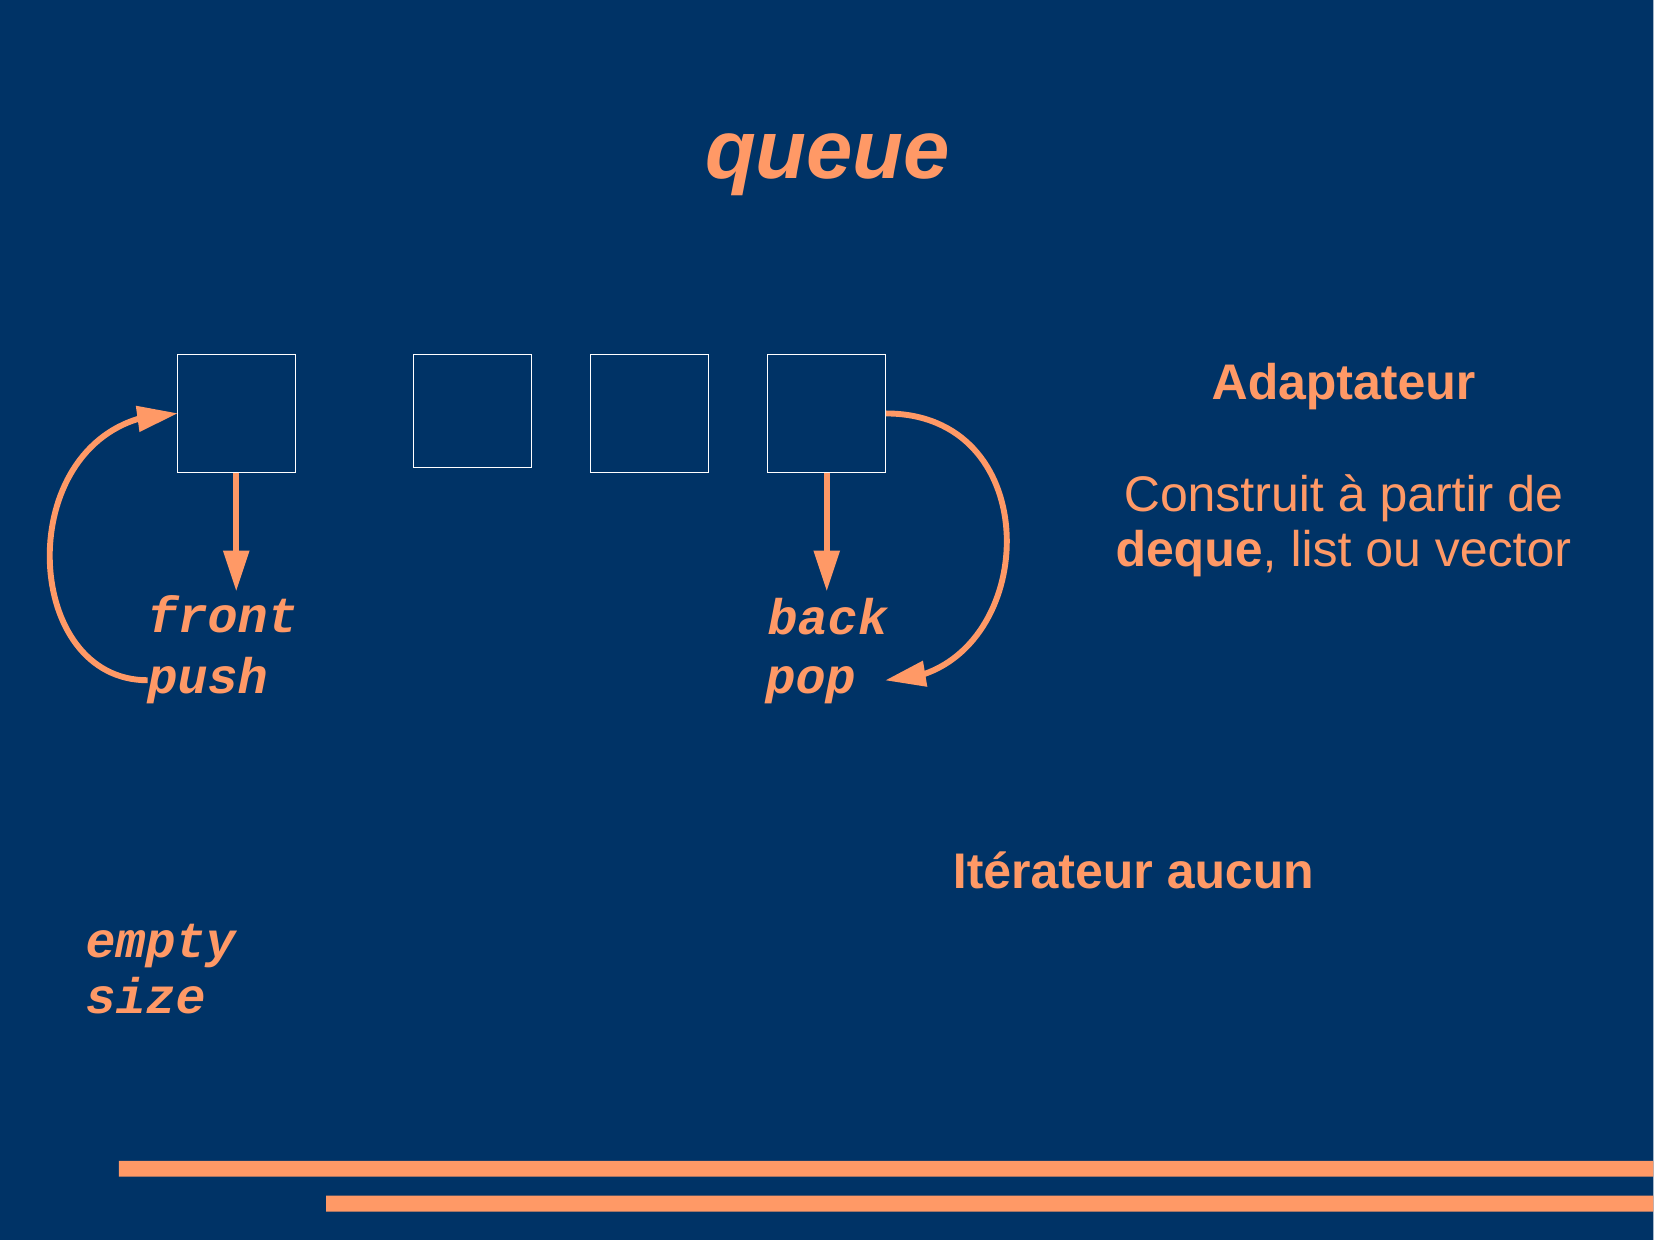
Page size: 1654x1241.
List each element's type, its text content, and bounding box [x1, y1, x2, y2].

text_box front [147, 590, 298, 648]
text_box push [147, 651, 298, 709]
text_box Adaptateur Construit à partir de deque, list ou vector [1092, 354, 1595, 634]
text_box back [767, 592, 888, 650]
text_box empty size [85, 915, 236, 1086]
title queue [121, 46, 1534, 254]
text_box pop [765, 651, 886, 709]
text_box Itérateur aucun [707, 843, 1560, 955]
